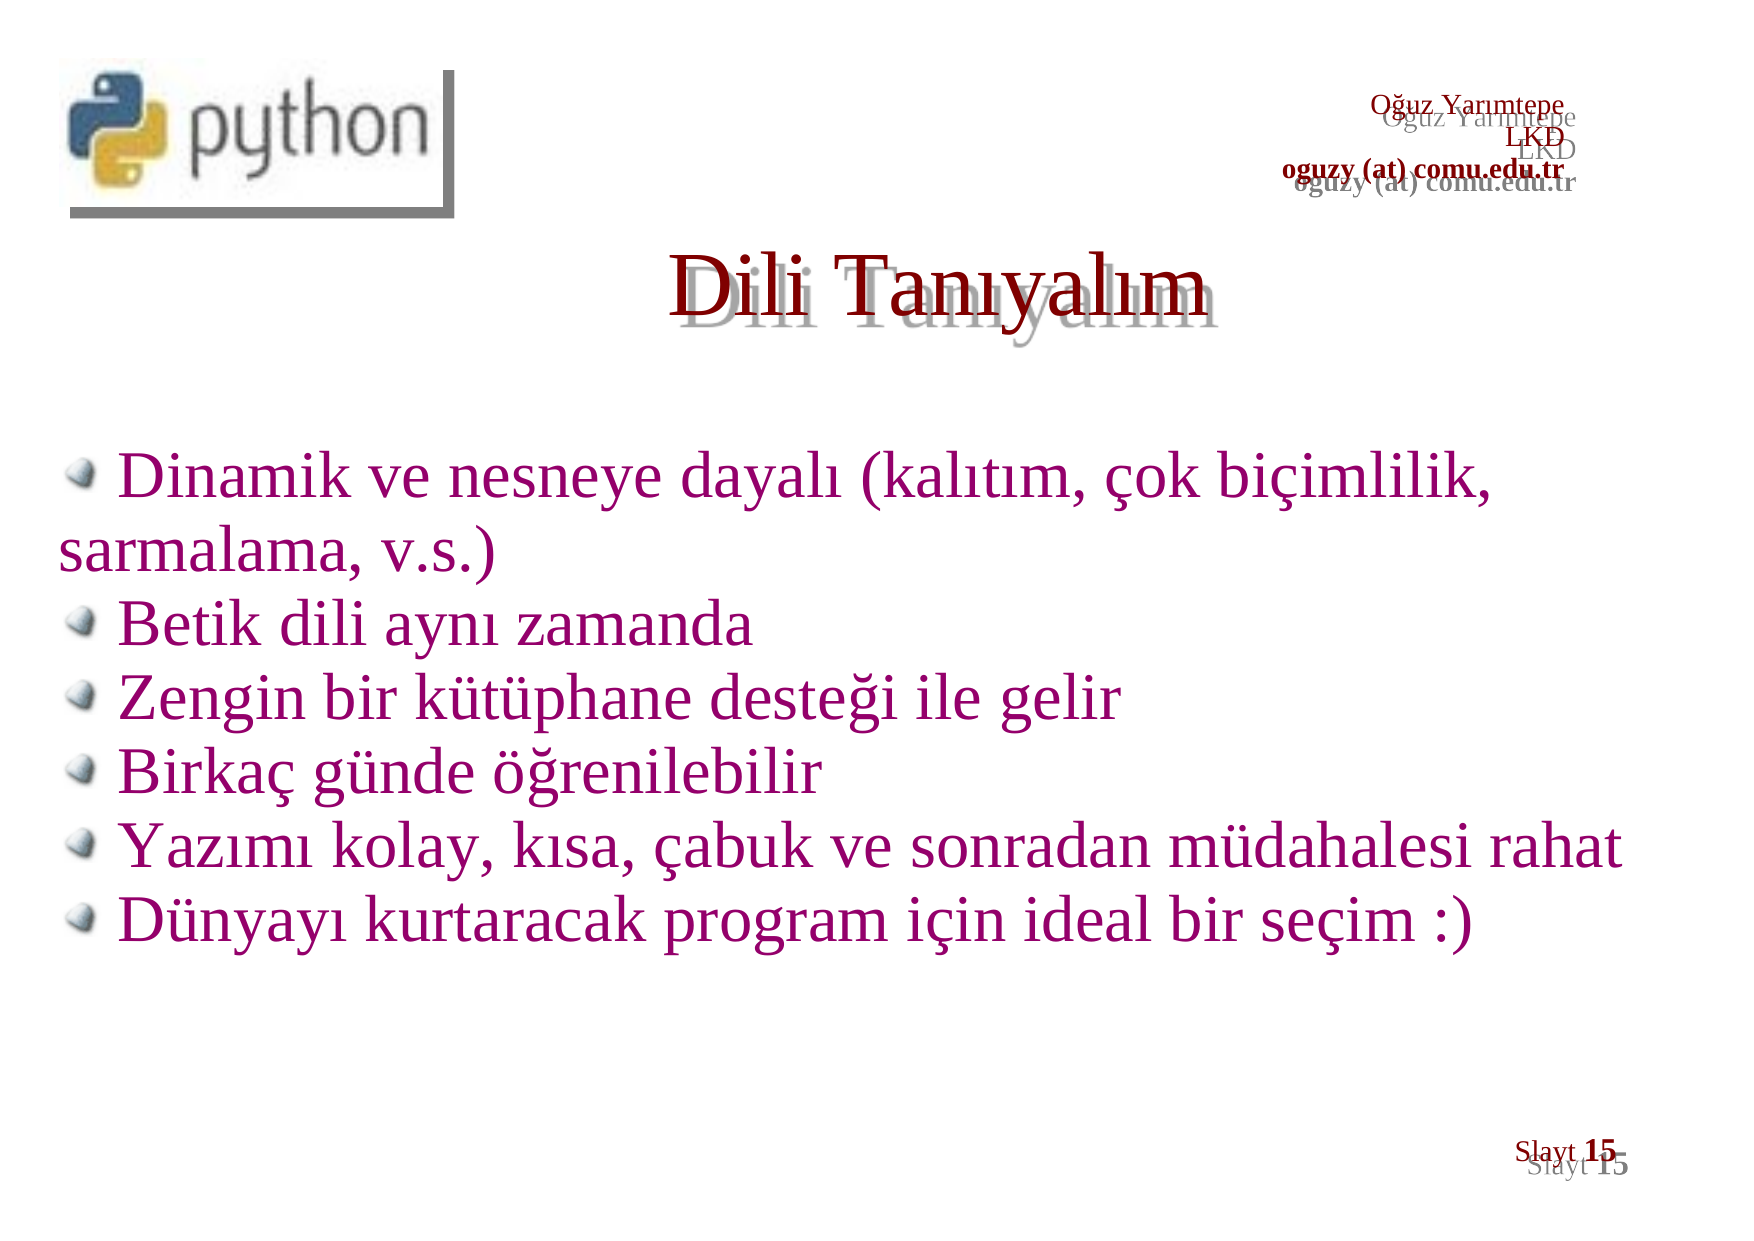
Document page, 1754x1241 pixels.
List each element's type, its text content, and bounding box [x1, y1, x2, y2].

title Dili Tanıyalım [194, 214, 1684, 355]
subtitle Dinamik ve nesneye dayalı (kalıtım, çok biçimlilik, sarmalama, v.s.) Betik dili aynı zamanda Zengin bir kütüphane desteği ile gelir Birkaç günde öğrenilebilir Yazımı kolay, kısa, çabuk ve sonradan müdahalesi rahat Dünyayı kurtaracak program için ideal bir seçim :) [59, 360, 1695, 1034]
picture [59, 58, 443, 207]
